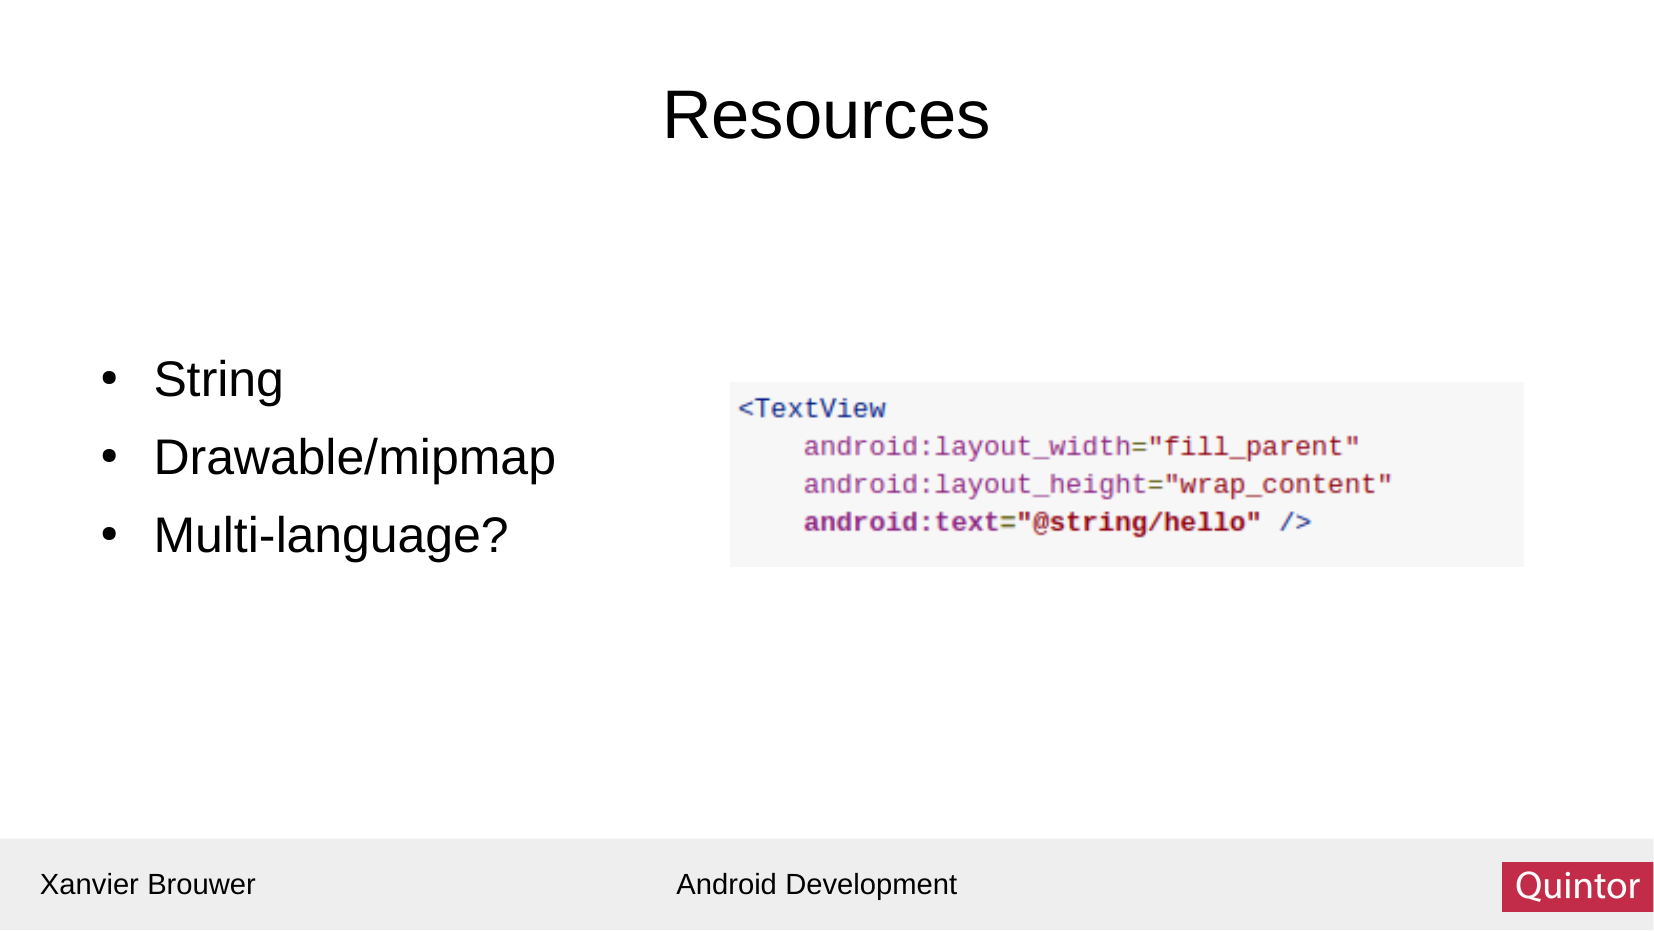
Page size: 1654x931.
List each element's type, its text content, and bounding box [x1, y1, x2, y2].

title Resources [82, 37, 1571, 193]
picture [1502, 862, 1654, 912]
picture [730, 382, 1524, 567]
list String Drawable/mipmap Multi-language? [82, 217, 1571, 758]
